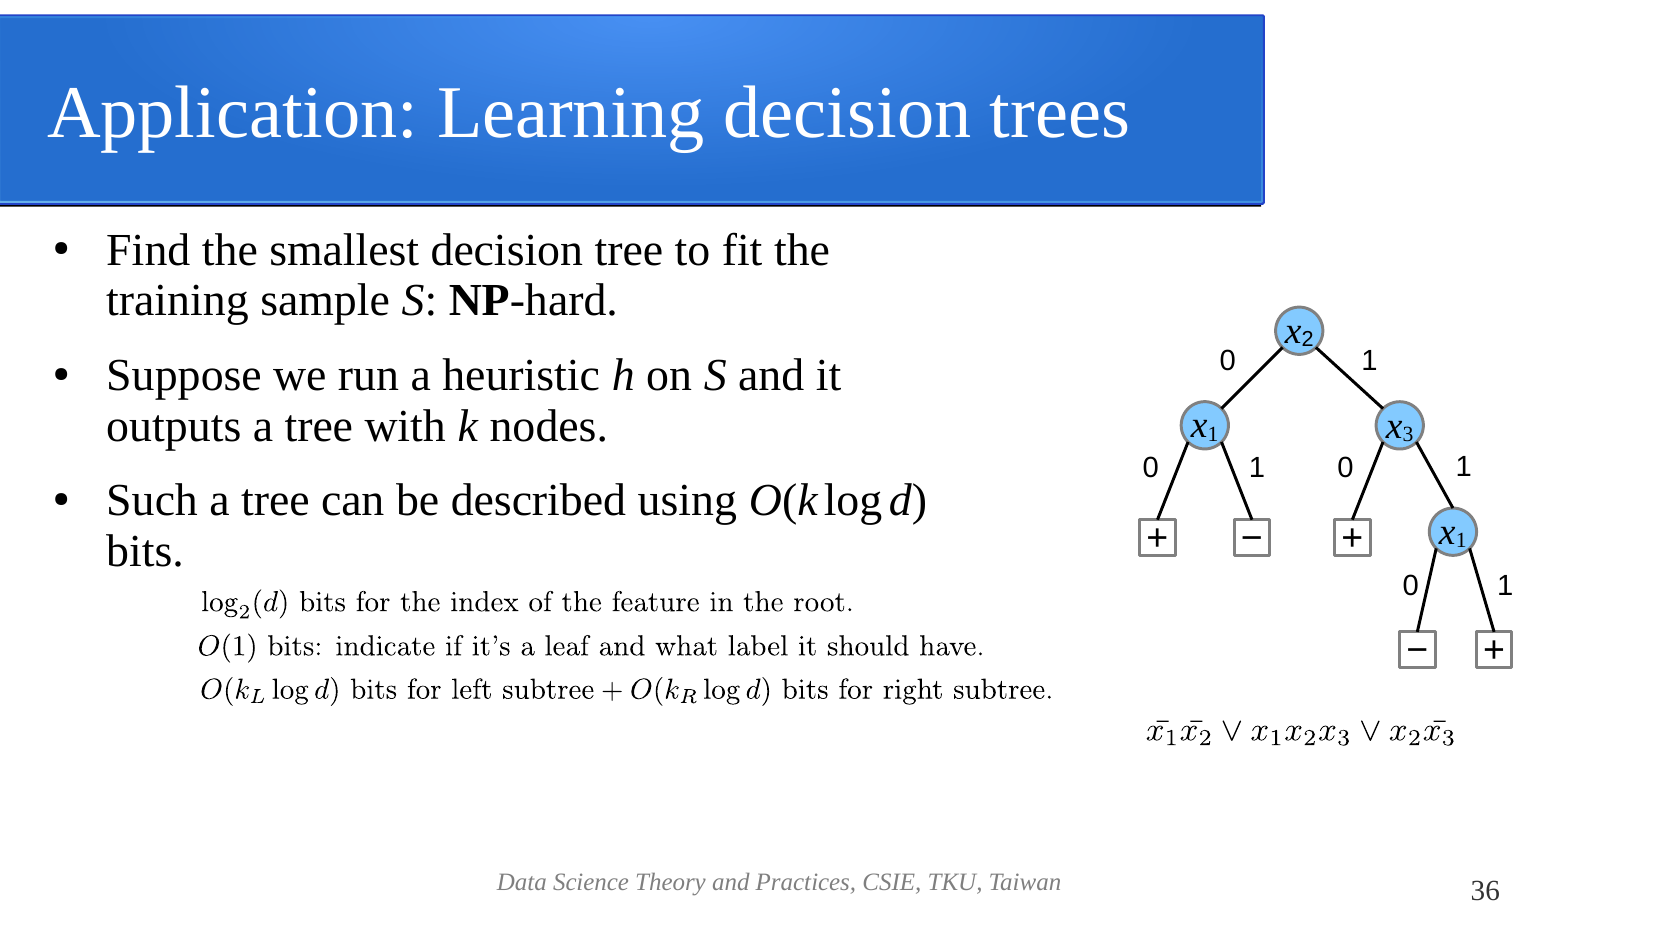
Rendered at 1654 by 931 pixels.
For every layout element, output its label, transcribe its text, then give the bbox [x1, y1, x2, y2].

text_box x2 [1275, 307, 1323, 355]
picture [1145, 720, 1454, 746]
text_box x1 [1181, 401, 1229, 449]
picture [199, 588, 853, 620]
text_box − [1234, 519, 1270, 556]
text_box x3 [1376, 401, 1424, 449]
picture [200, 676, 1051, 706]
text_box 0 [1127, 443, 1176, 493]
text_box 1 [1346, 336, 1394, 387]
text_box 0 [1322, 443, 1371, 493]
text_box + [1139, 519, 1176, 556]
picture [196, 632, 984, 664]
text_box + [1334, 519, 1371, 556]
text_box 1 [1234, 443, 1282, 493]
text_box 0 [1387, 561, 1436, 611]
list Find the smallest decision tree to fit the training sample S: NP-hard. Suppose we run a heuristic h on S and it outputs a tree with k nodes. Such a tree can be described using O(k log d) bits. [35, 224, 945, 764]
text_box − [1399, 631, 1436, 668]
text_box 1 [1440, 443, 1489, 493]
text_box + [1476, 631, 1512, 668]
text_box 1 [1482, 561, 1530, 611]
text_box 0 [1204, 336, 1252, 387]
text_box x1 [1429, 508, 1477, 556]
title Application: Learning decision trees [47, 35, 1199, 189]
